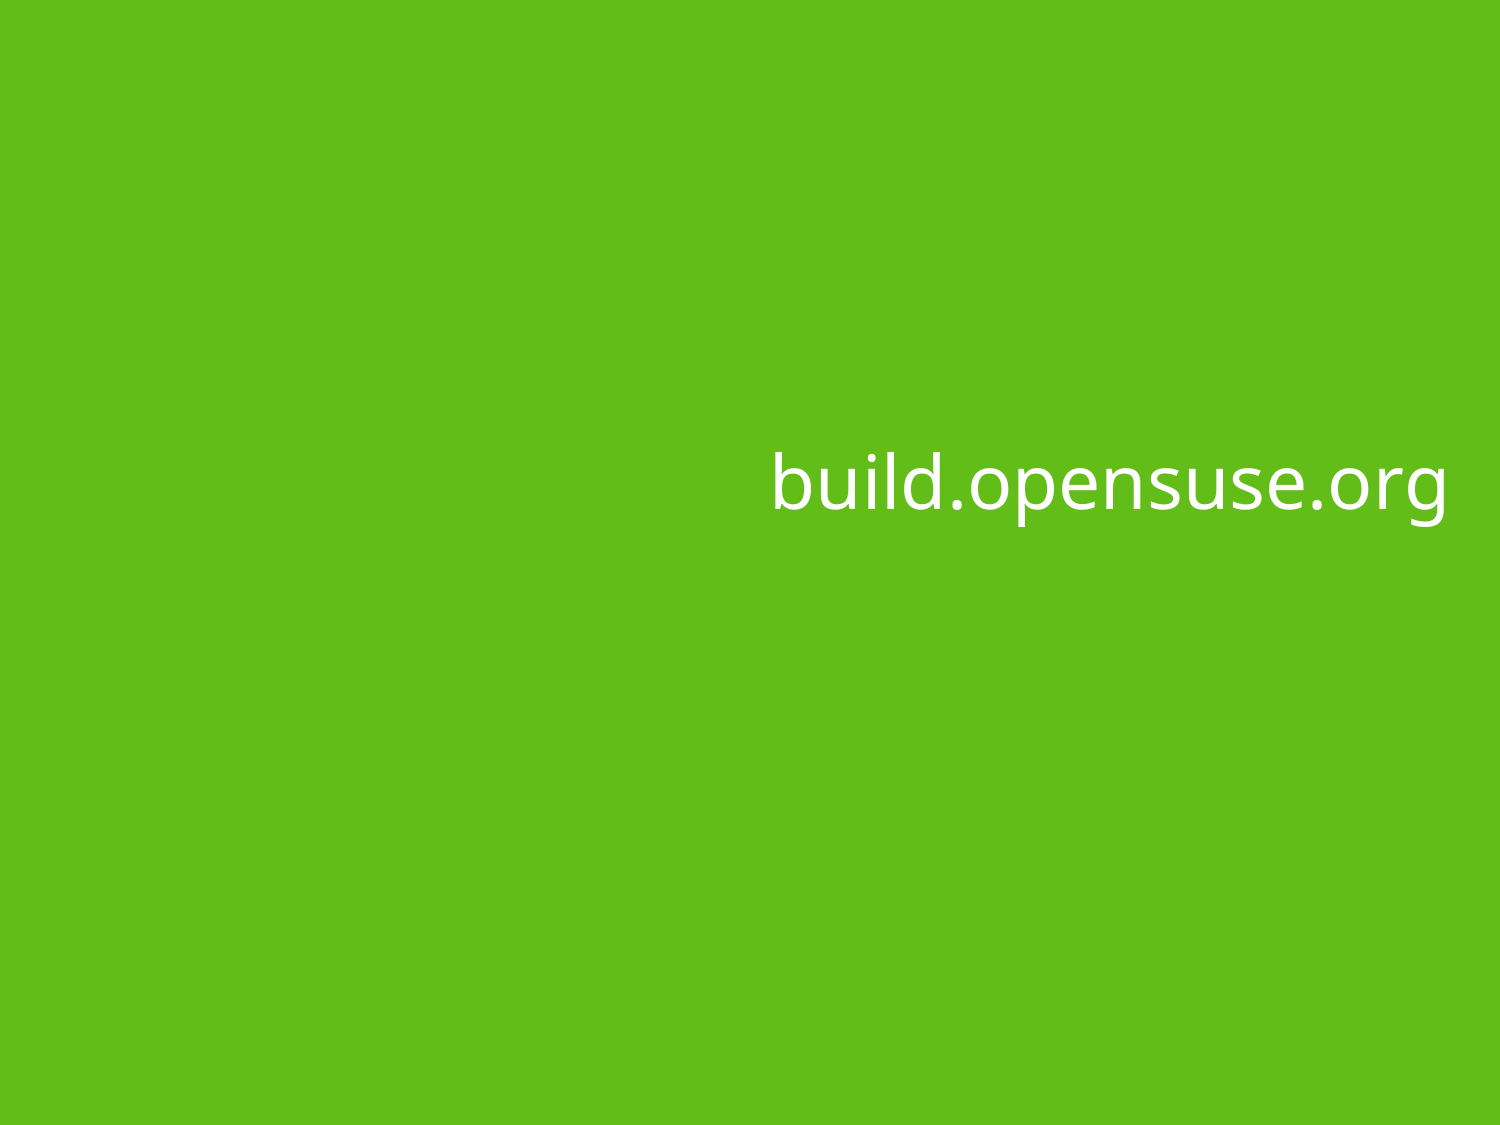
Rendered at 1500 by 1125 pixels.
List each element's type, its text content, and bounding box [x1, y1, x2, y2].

title build.opensuse.org [245, 386, 1451, 575]
